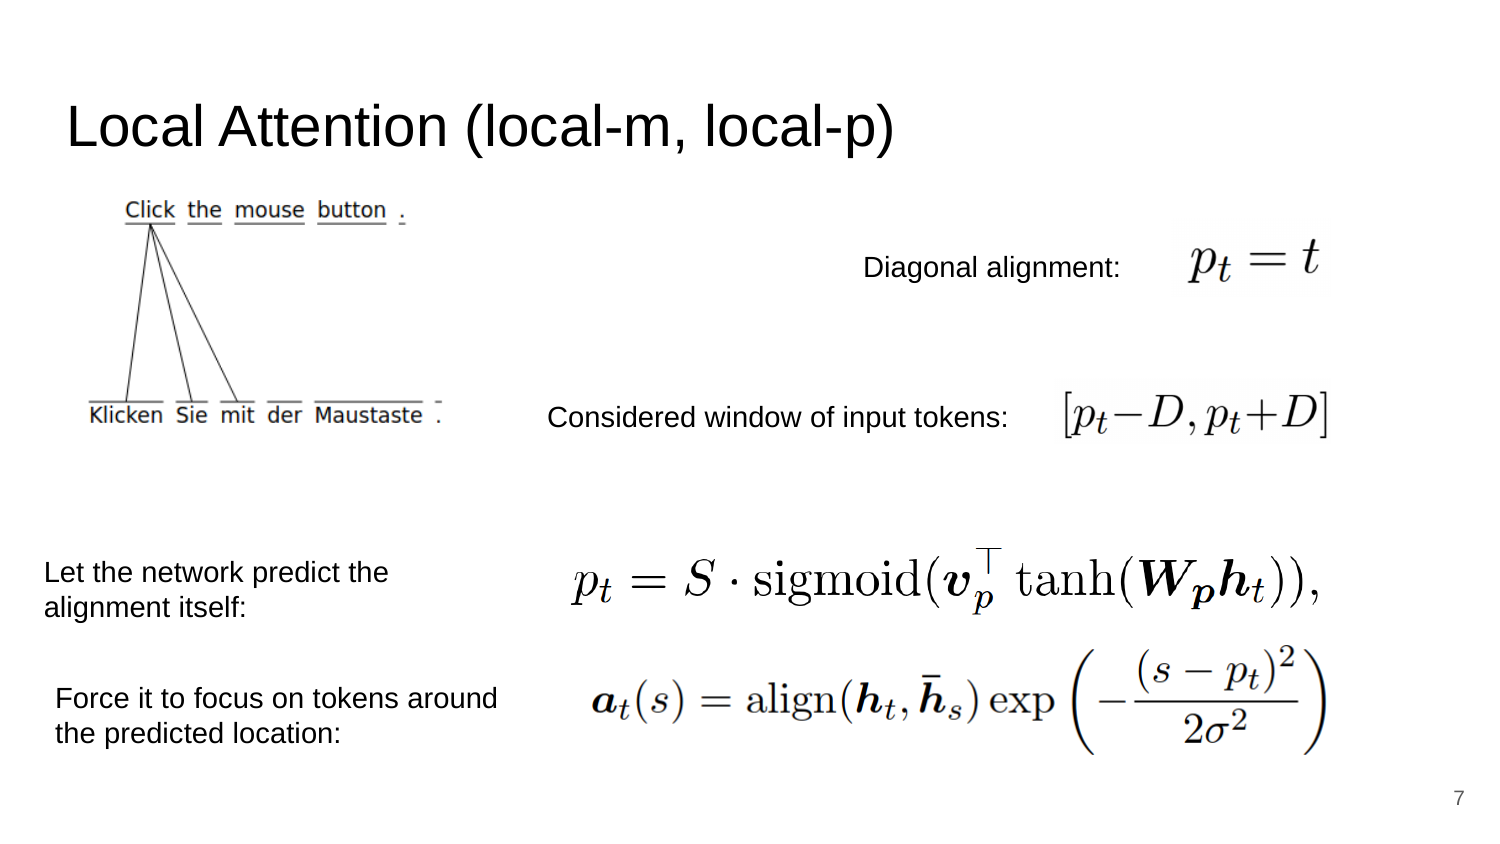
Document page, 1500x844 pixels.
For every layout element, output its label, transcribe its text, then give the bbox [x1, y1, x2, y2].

title Local Attention (local-m, local-p) [51, 72, 1449, 167]
text_box Force it to focus on tokens around the predicted location: [40, 664, 550, 774]
slide_number <number> [1389, 764, 1480, 830]
picture [69, 199, 452, 444]
text_box Let the network predict the alignment itself: [28, 538, 538, 685]
text_box Considered window of input tokens: [532, 383, 1055, 478]
picture [1054, 378, 1331, 444]
picture [1171, 218, 1331, 297]
picture [548, 525, 1349, 774]
text_box Diagonal alignment: [848, 233, 1157, 335]
